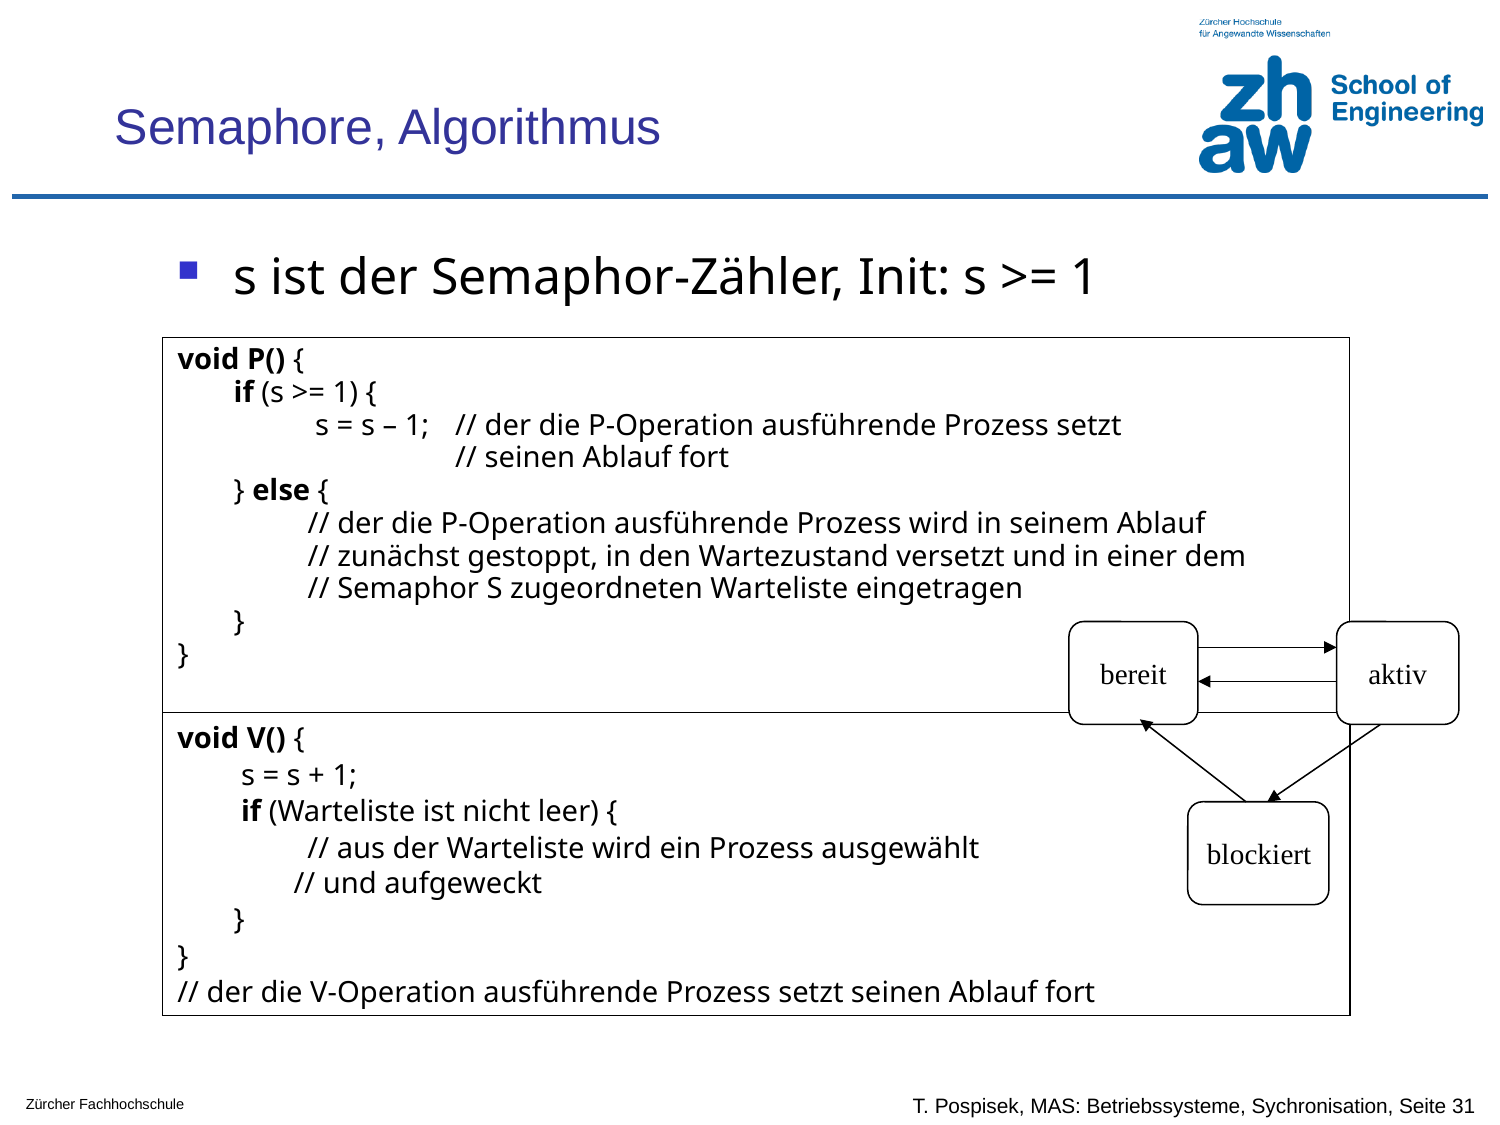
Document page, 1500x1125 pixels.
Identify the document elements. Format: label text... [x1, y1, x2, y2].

text_box bereit [1068, 621, 1198, 725]
text_box aktiv [1336, 621, 1459, 725]
title Semaphore, Algorithmus [99, 50, 1379, 163]
list void P() { if (s >= 1) { s = s – 1; // der die P-Operation ausführende Prozess setzt // seinen Ablauf fort } else { // der die P-Operation ausführende Prozess wird in seinem Ablauf // zunächst gestoppt, in den Wartezustand versetzt und in einer dem // Semaphor S zugeordneten Warteliste eingetragen } } [162, 337, 1350, 712]
picture [1199, 19, 1483, 173]
text_box blockiert [1187, 801, 1329, 905]
text_box void V() { s = s + 1; if (Warteliste ist nicht leer) { // aus der Warteliste wird ein Prozess ausgewählt // und aufgeweckt } } // der die V-Operation ausführende Prozess setzt seinen Ablauf fort [162, 712, 1350, 1016]
text_box s ist der Semaphor-Zähler, Init: s >= 1 [162, 237, 1438, 313]
text_box void V() { s = s + 1; if (Warteliste ist nicht leer) { // aus der Warteliste wird ein Prozess ausgewählt // und aufgeweckt } } // der die V-Operation ausführende Prozess setzt seinen Ablauf fort [1152, 712, 1350, 801]
